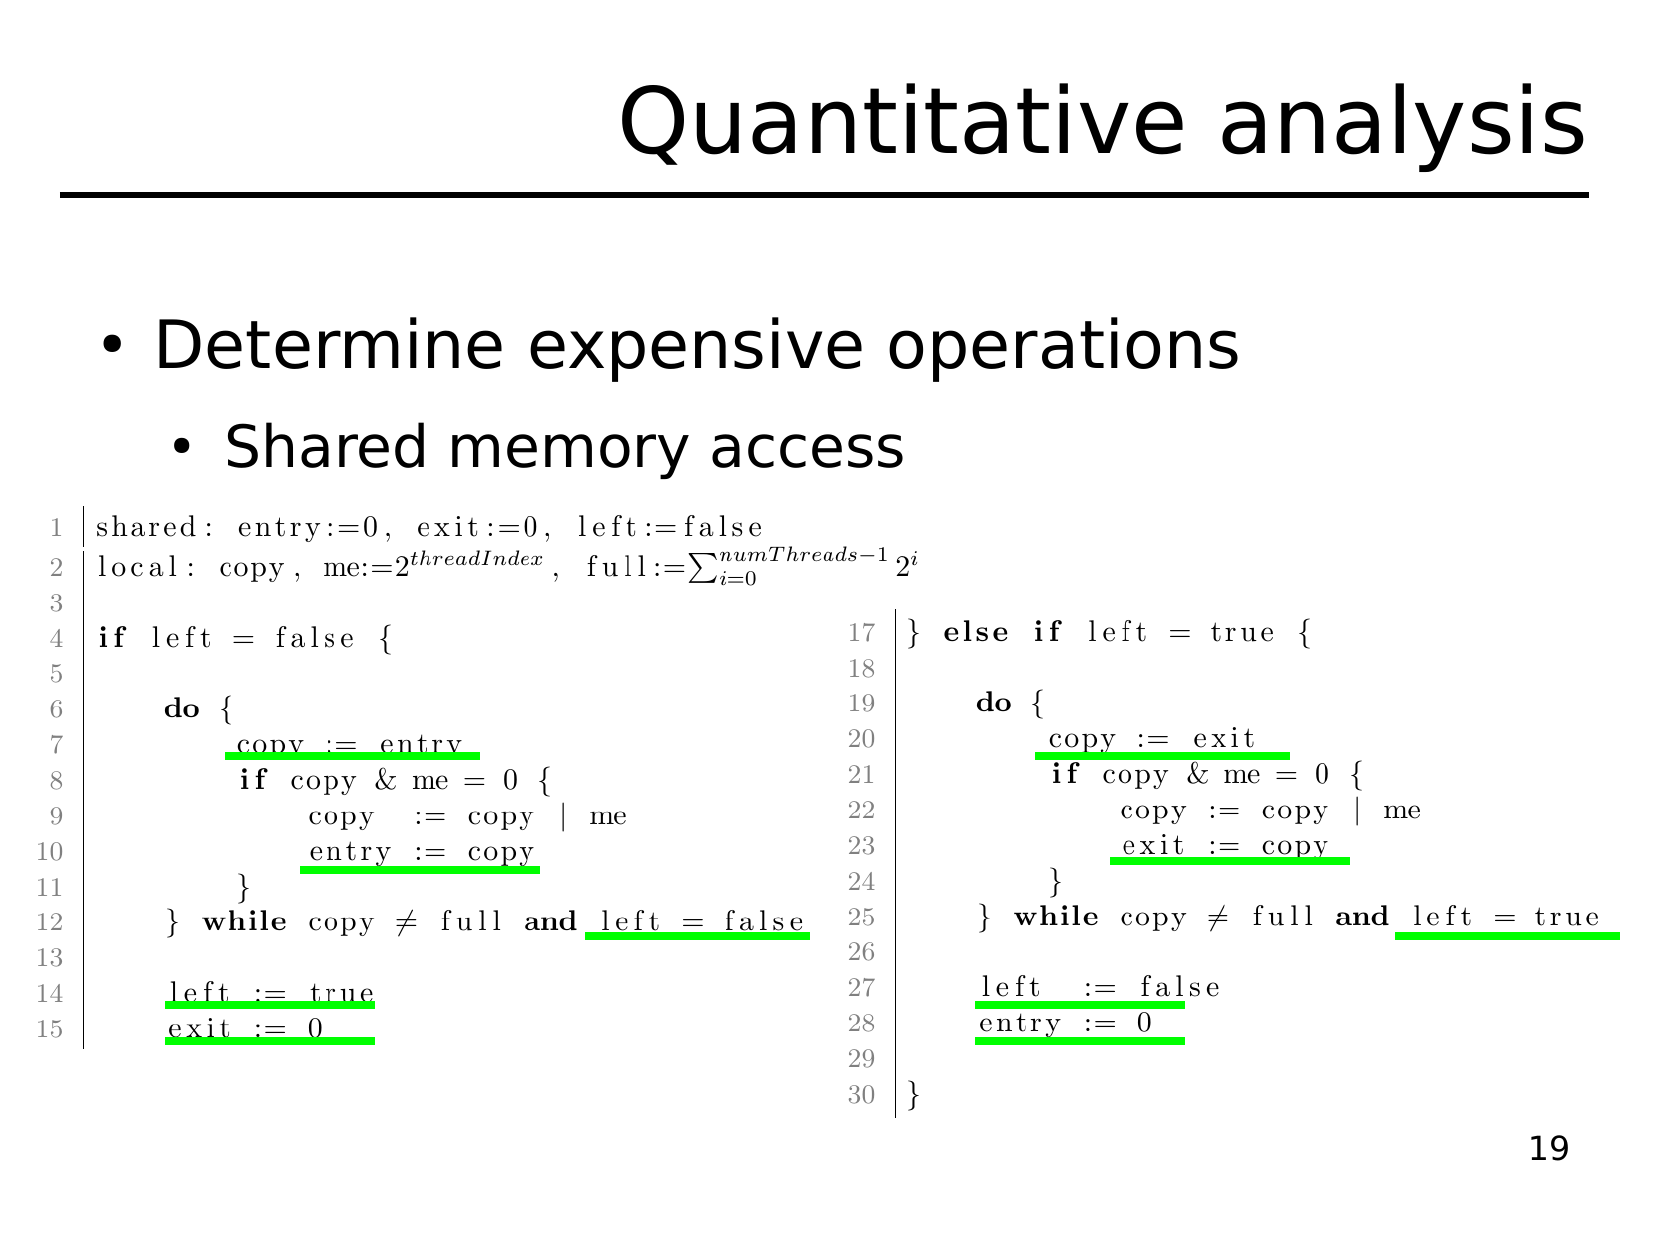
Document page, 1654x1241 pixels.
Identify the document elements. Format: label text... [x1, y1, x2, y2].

list Determine expensive operations Shared memory access [82, 306, 1571, 1111]
title Quantitative analysis [101, 17, 1590, 226]
picture [30, 494, 1623, 1131]
